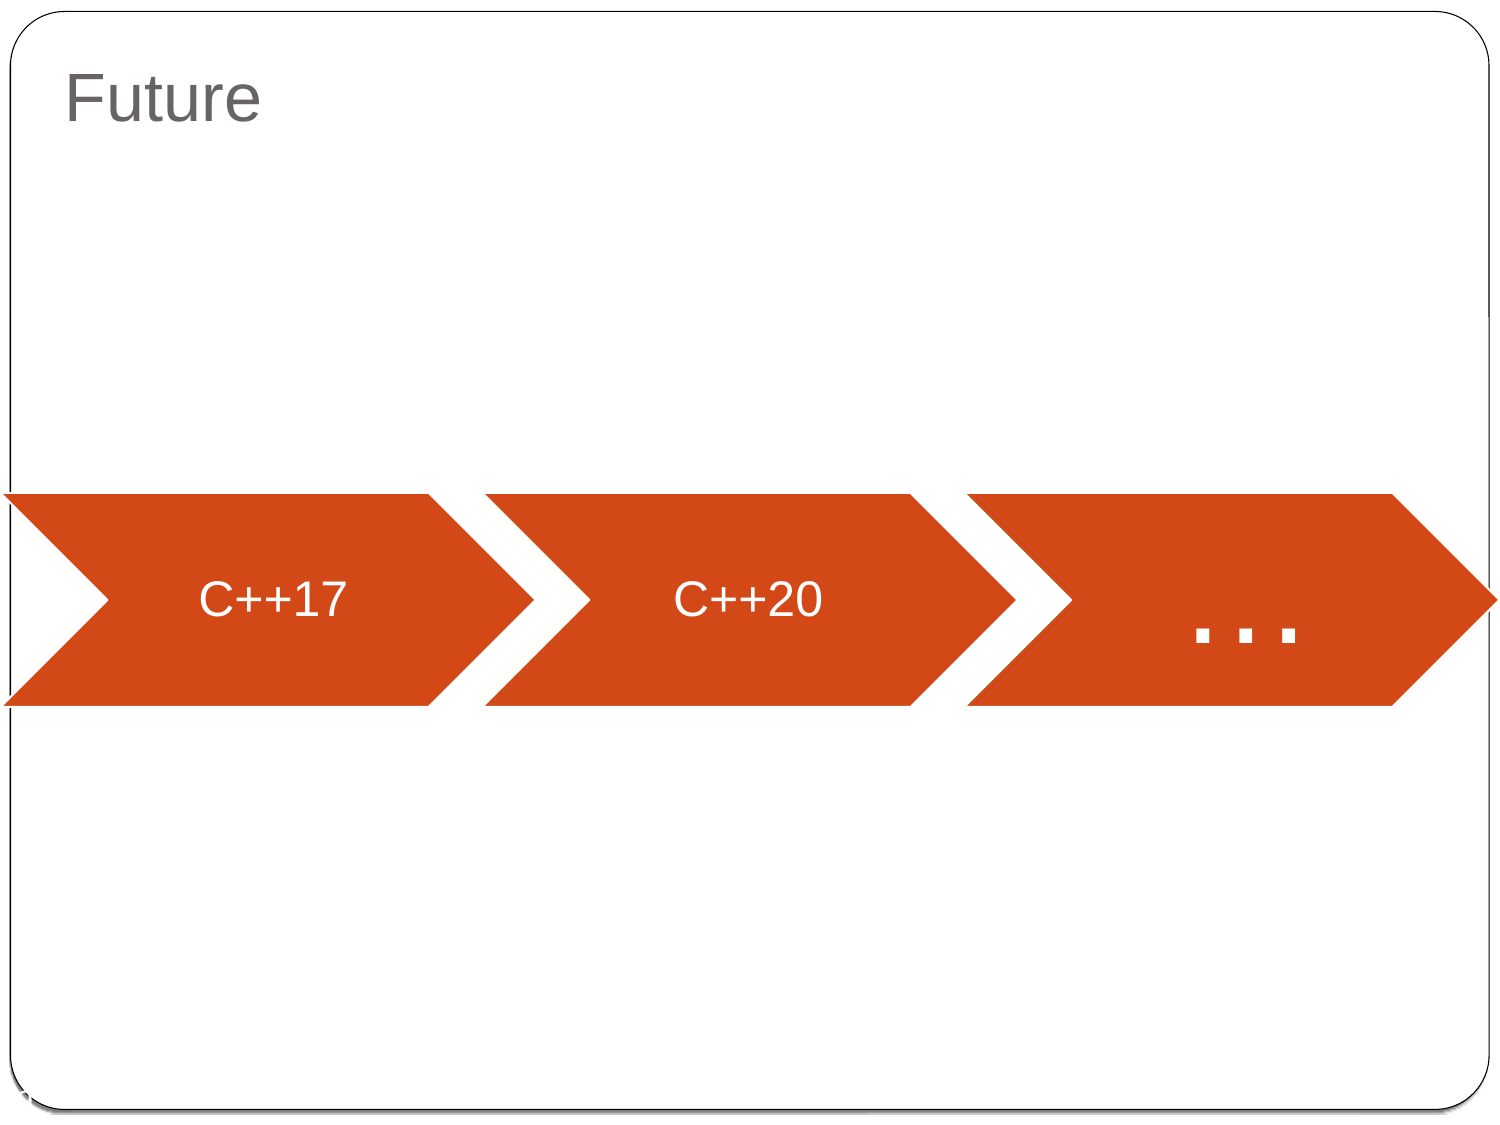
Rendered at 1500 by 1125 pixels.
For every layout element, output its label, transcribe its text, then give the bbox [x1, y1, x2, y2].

text_box … [964, 492, 1500, 708]
slide_number <number> [0, 1074, 50, 1125]
title Future [50, 45, 1450, 150]
text_box C++20 [482, 492, 1018, 708]
text_box C++17 [0, 492, 536, 708]
